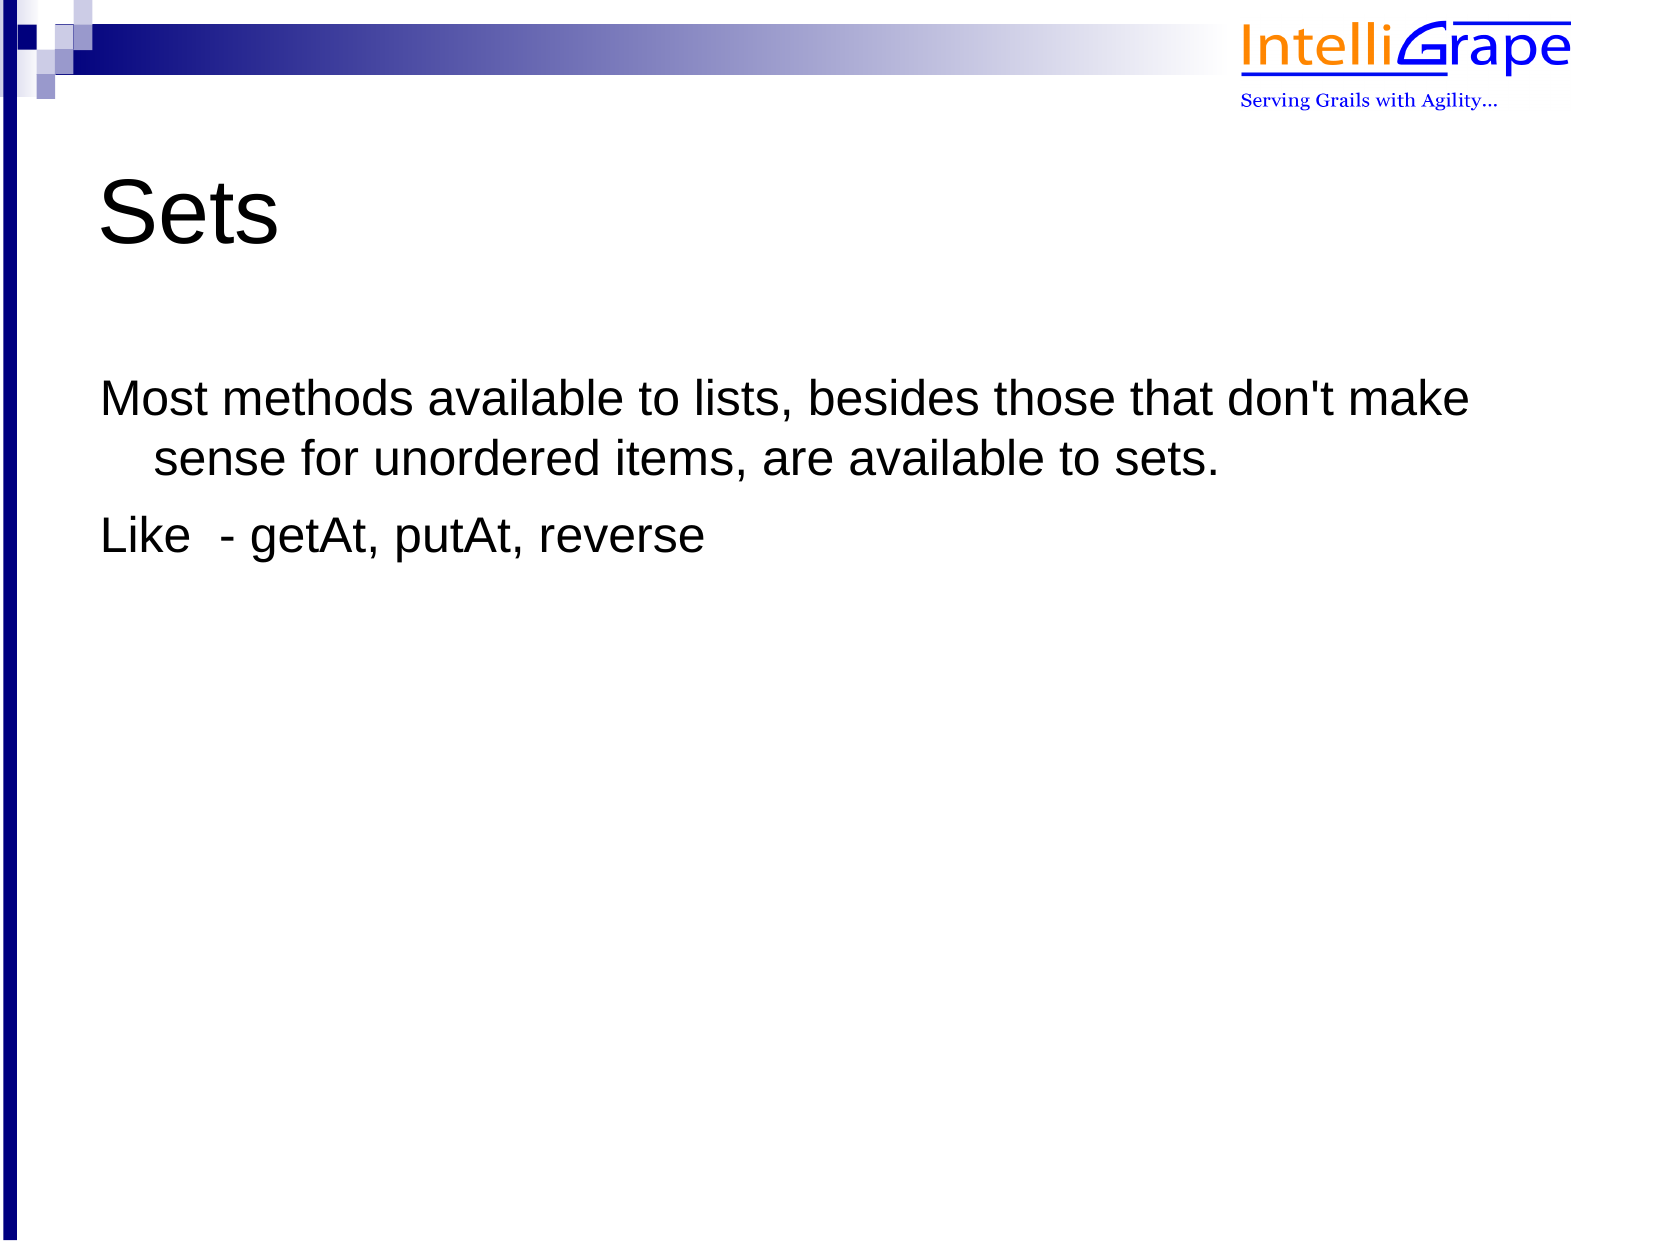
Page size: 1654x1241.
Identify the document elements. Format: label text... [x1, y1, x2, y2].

title Sets [82, 82, 1571, 331]
list Most methods available to lists, besides those that don't make sense for unordered items, are available to sets. Like - getAt, putAt, reverse [82, 358, 1571, 1177]
picture [1240, 14, 1571, 82]
